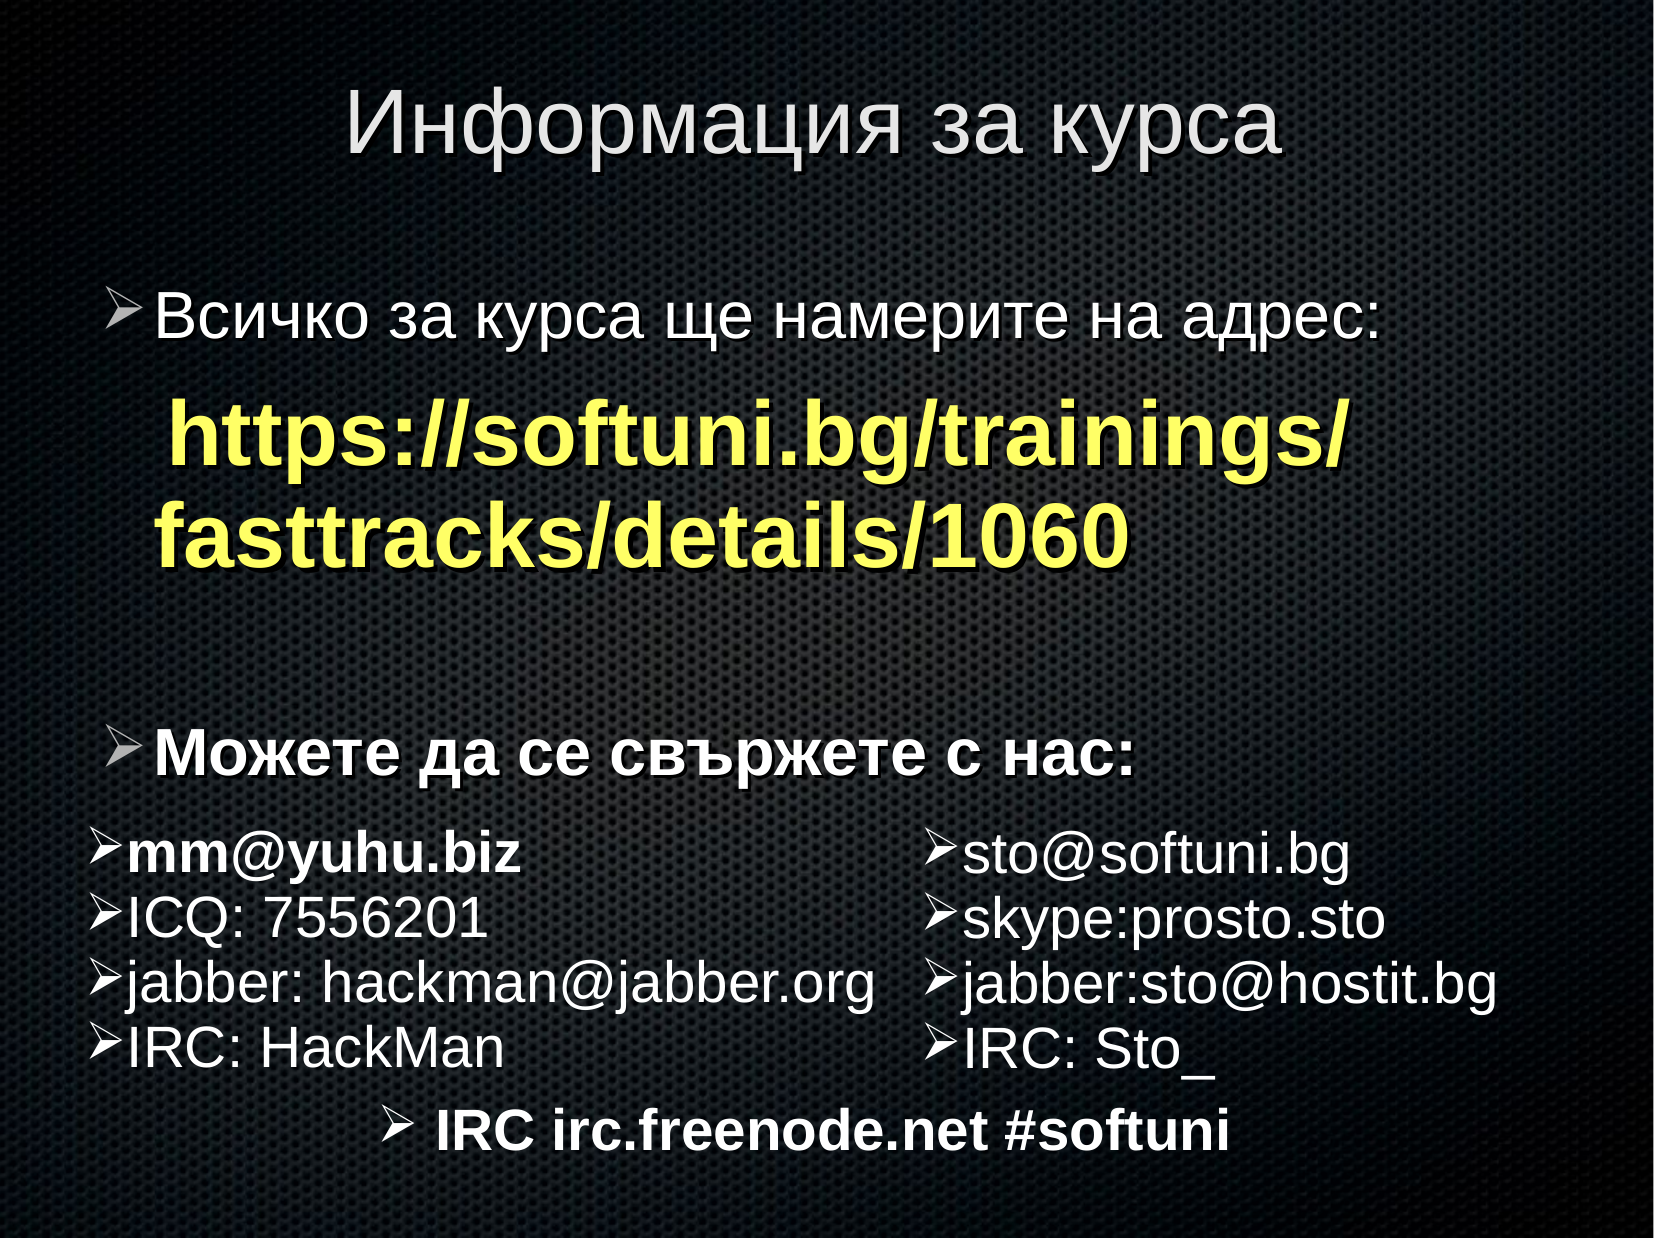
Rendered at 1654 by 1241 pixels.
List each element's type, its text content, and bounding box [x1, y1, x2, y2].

text_box mm@yuhu.biz ICQ: 7556201 jabber: hackman@jabber.org IRC: HackMan [0, 812, 894, 1088]
picture [0, 0, 1654, 1238]
text_box sto@softuni.bg skype:prosto.sto jabber:sto@hostit.bg IRC: Sto_ [834, 813, 1514, 1089]
list Всичко за курса ще намерите на адрес: https://softuni.bg/trainings/fasttracks/details/1060 Можете да се свържете с нас: [82, 173, 1571, 863]
title Информация за курса [86, 25, 1576, 218]
text_box IRC irc.freenode.net #softuni [291, 1090, 1248, 1171]
